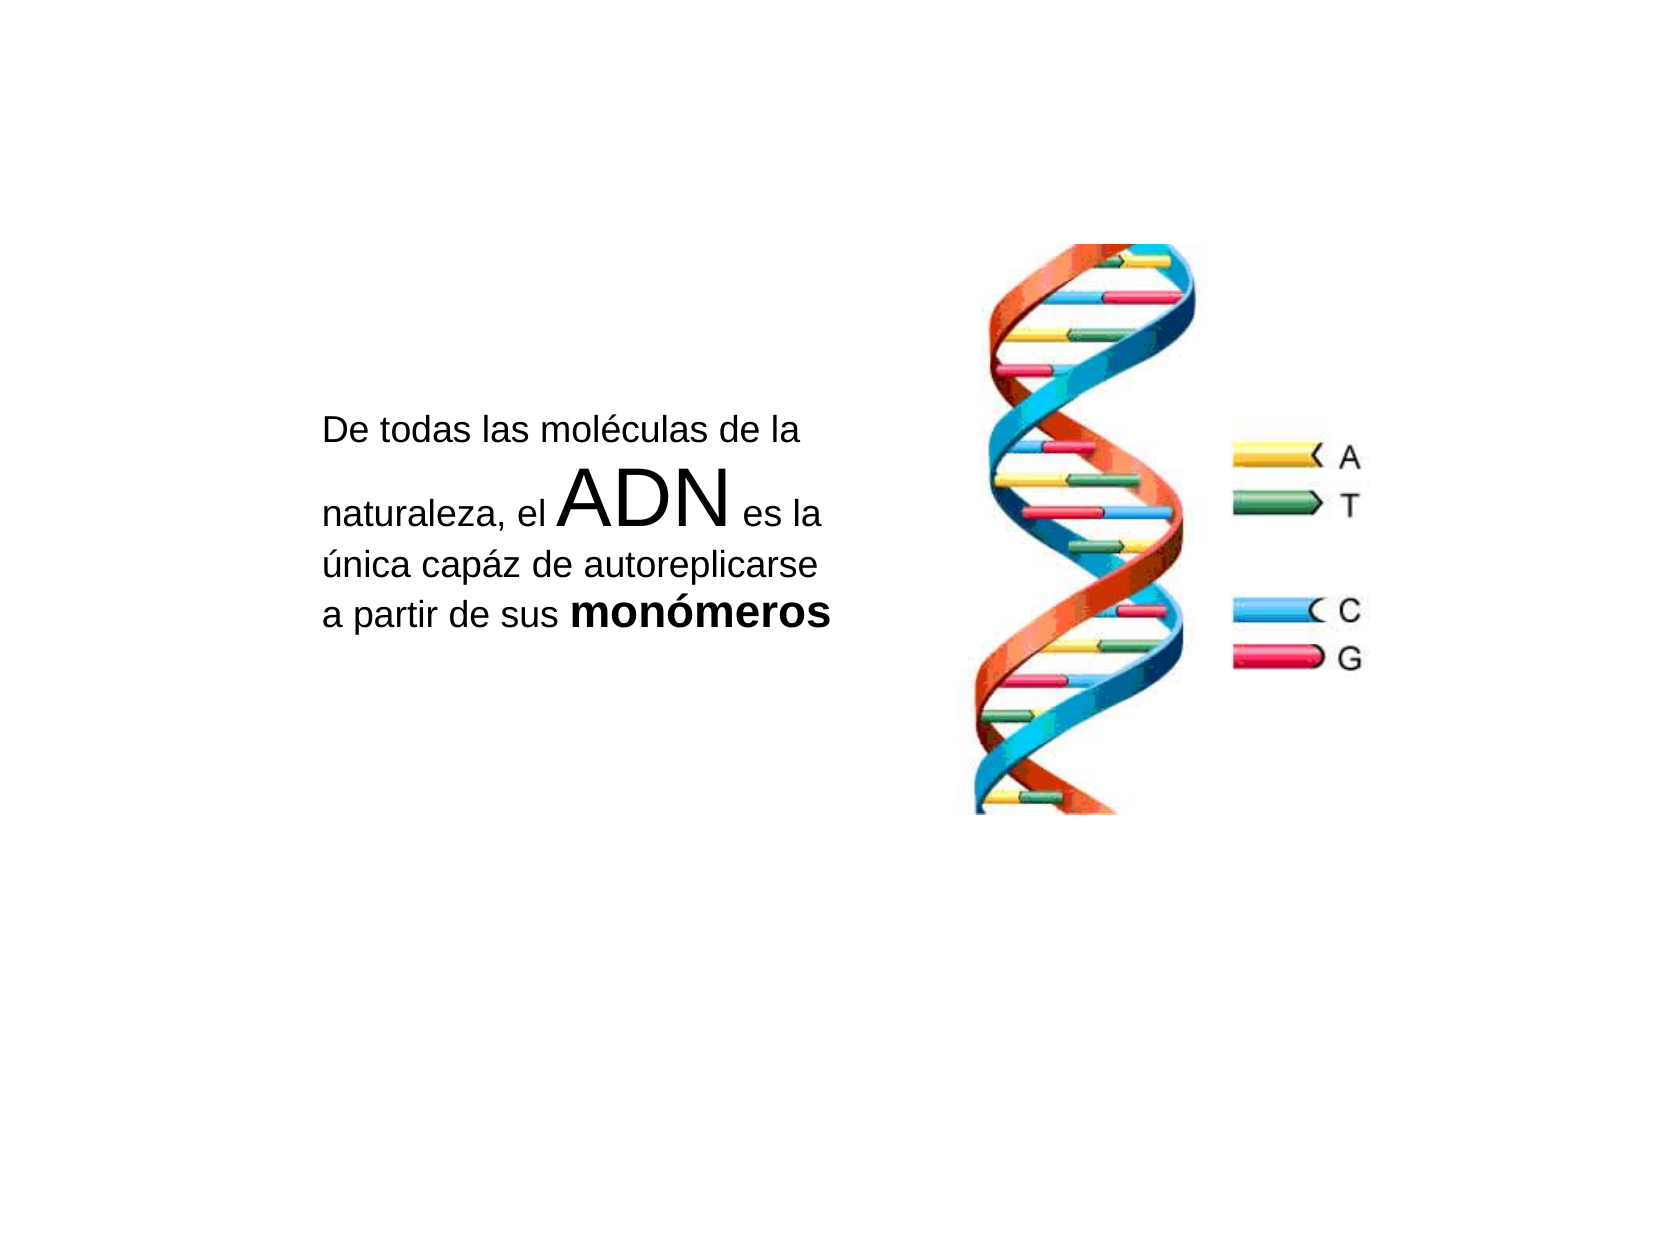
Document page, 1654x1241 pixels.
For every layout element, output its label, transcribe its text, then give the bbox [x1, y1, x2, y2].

picture [956, 244, 1395, 815]
text_box De todas las moléculas de la naturaleza, el ADN es la única capáz de autoreplicarse a partir de sus monómeros [307, 401, 863, 674]
